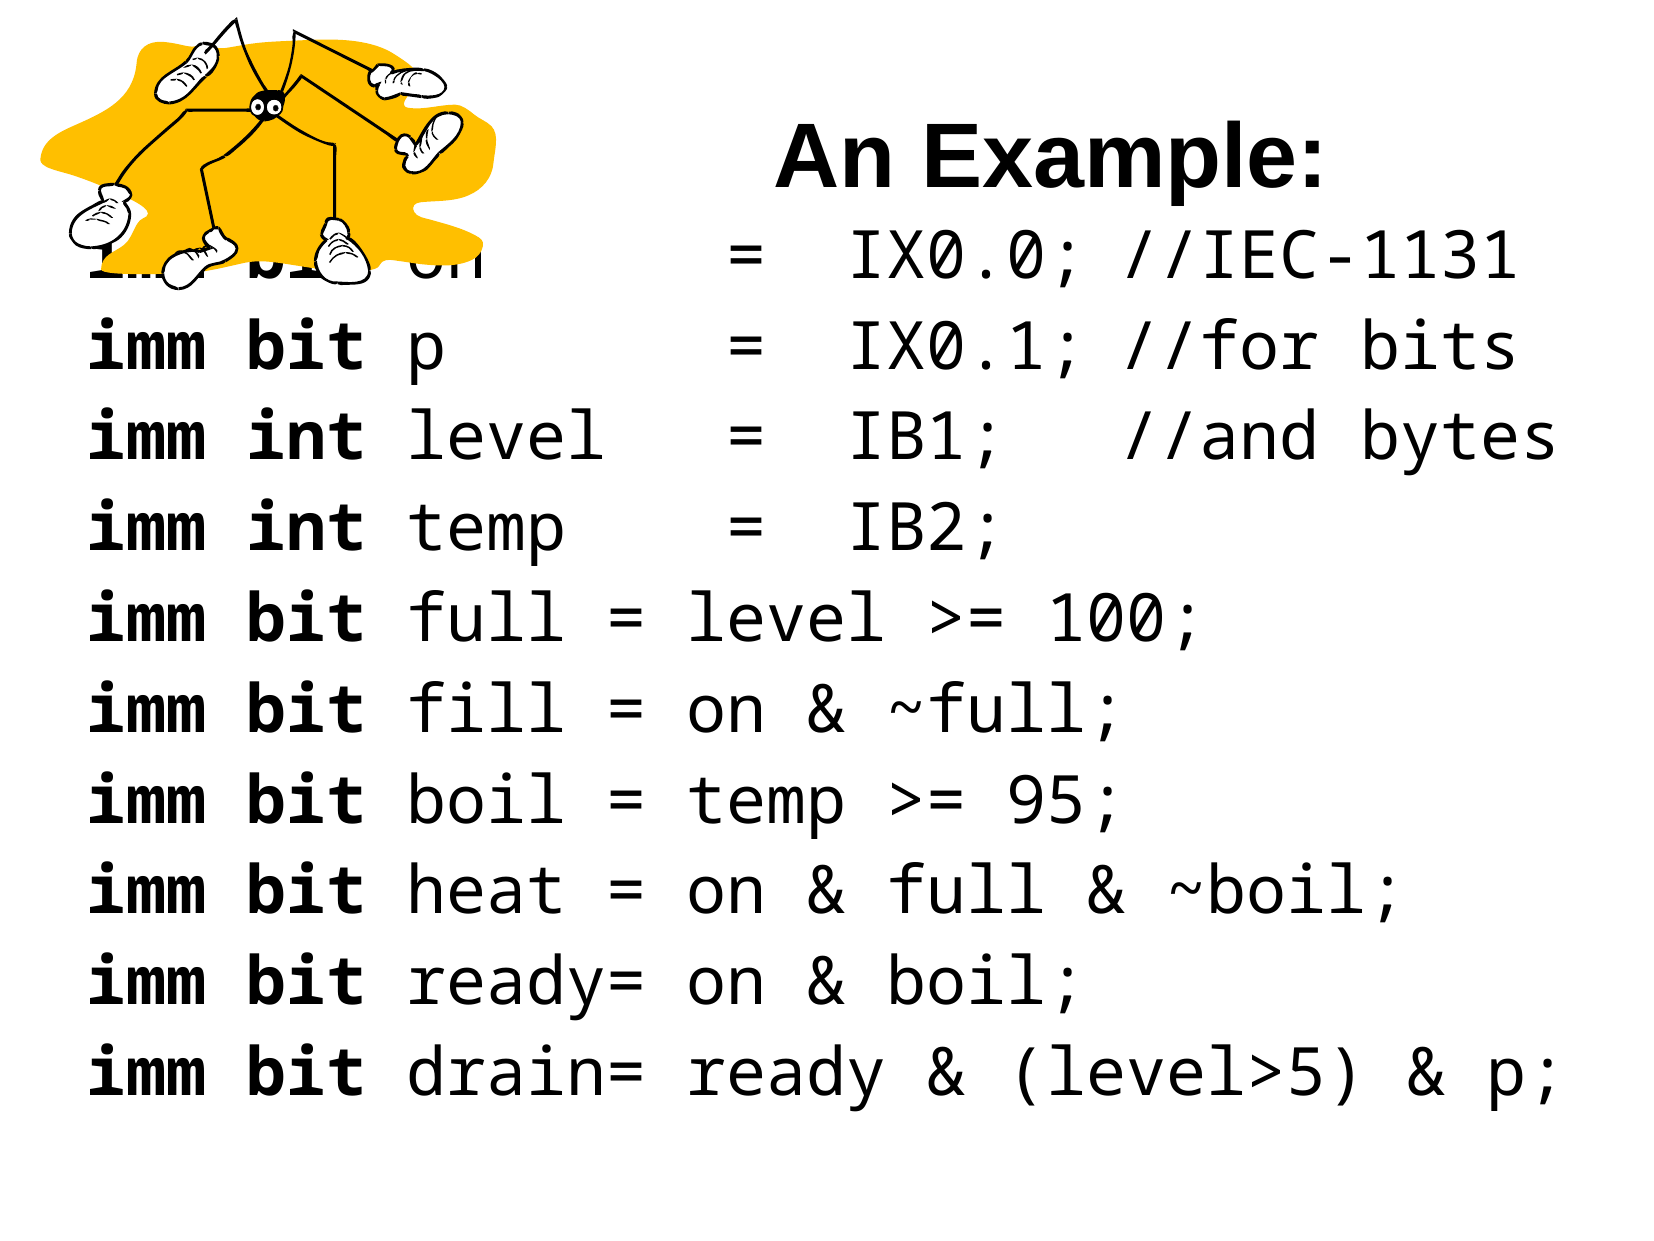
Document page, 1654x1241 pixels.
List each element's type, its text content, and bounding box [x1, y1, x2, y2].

picture [40, 17, 497, 291]
subtitle imm bit on = IX0.0; //IEC-1131 imm bit p = IX0.1; //for bits imm int level = IB1; //and bytes imm int temp = IB2; imm bit full = level >= 100; imm bit fill = on & ~full; imm bit boil = temp >= 95; imm bit heat = on & full & ~boil; imm bit ready= on & boil; imm bit drain= ready & (level>5) & p; [86, 296, 1575, 1208]
title An Example: [531, 49, 1571, 296]
